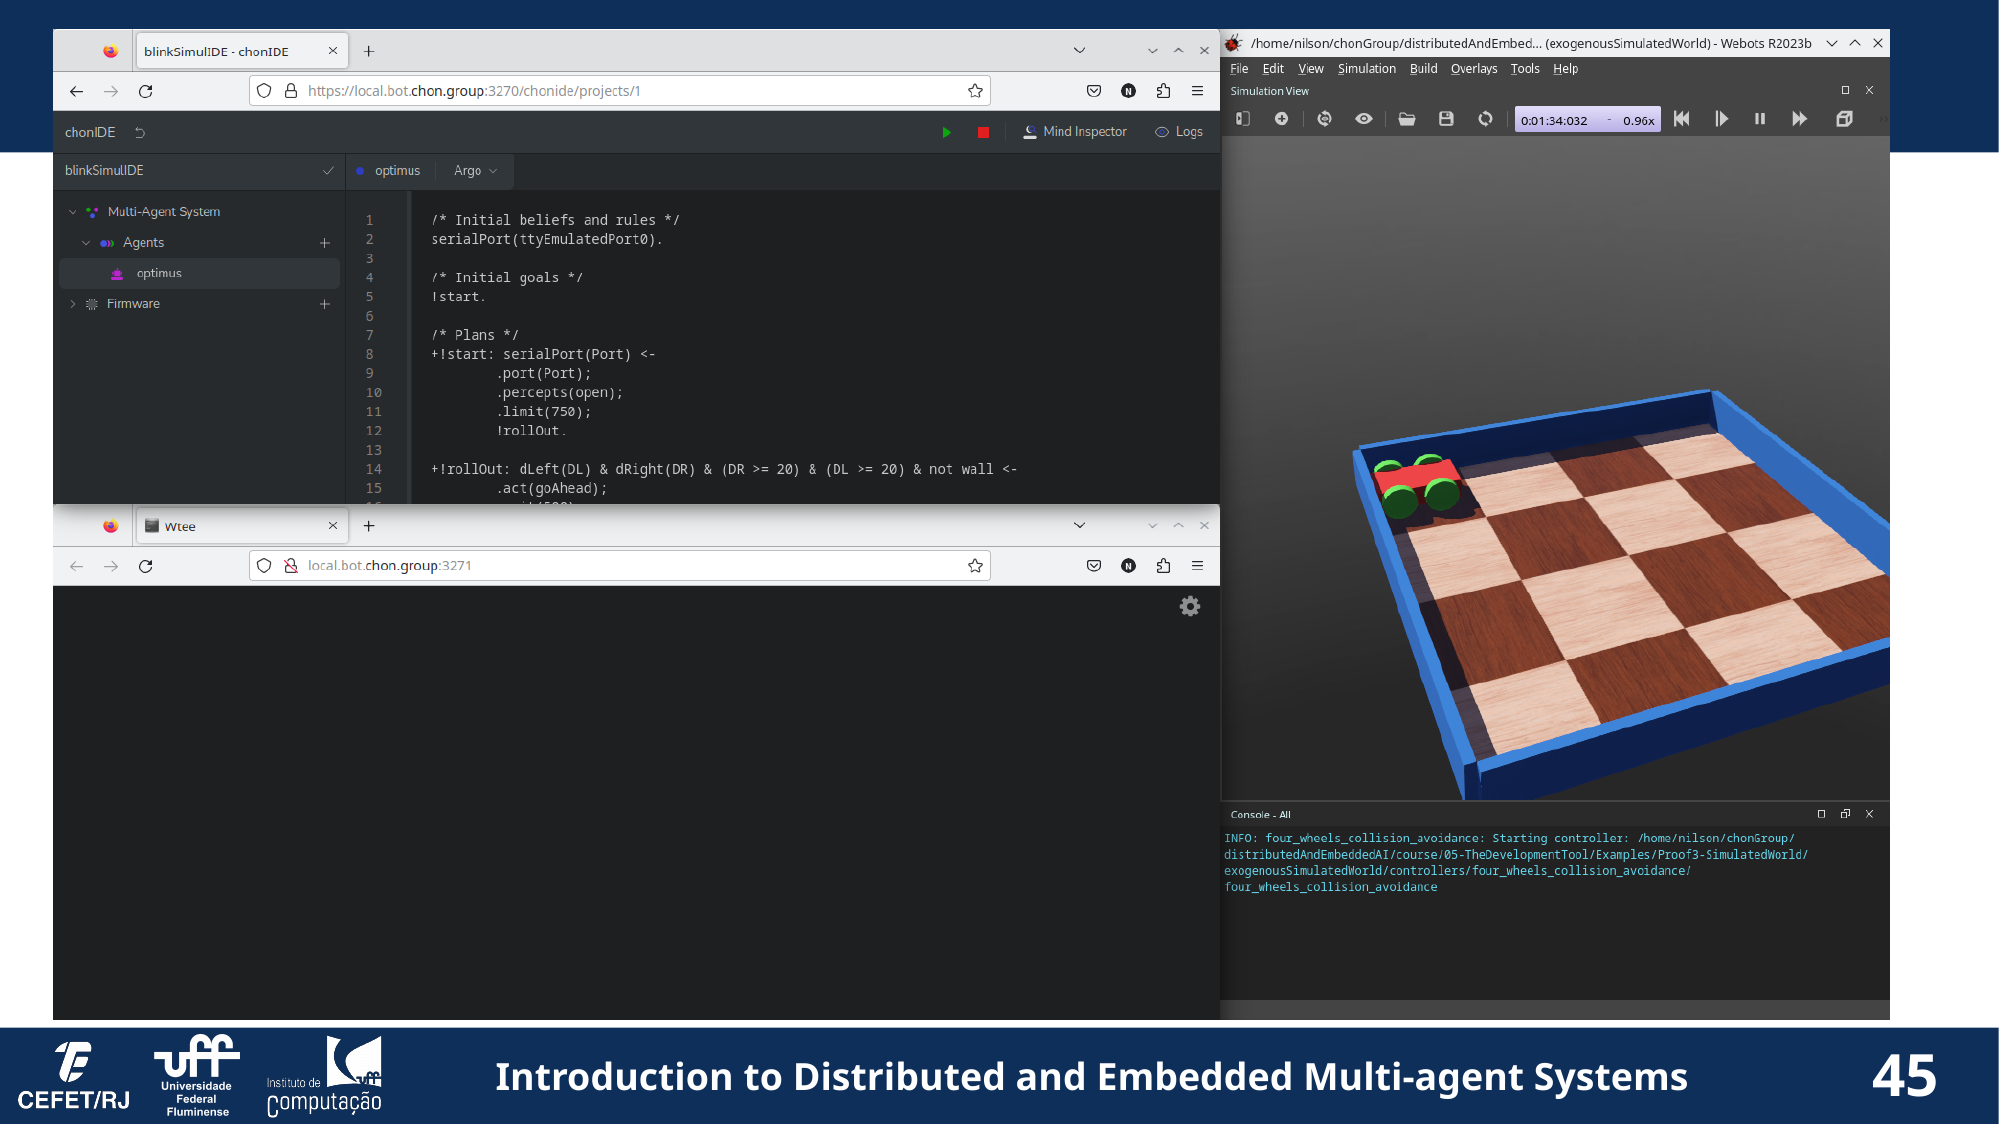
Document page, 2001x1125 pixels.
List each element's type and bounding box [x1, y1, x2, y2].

picture [53, 29, 1890, 1020]
picture [153, 1033, 241, 1121]
picture [265, 1033, 383, 1118]
picture [18, 1021, 129, 1125]
